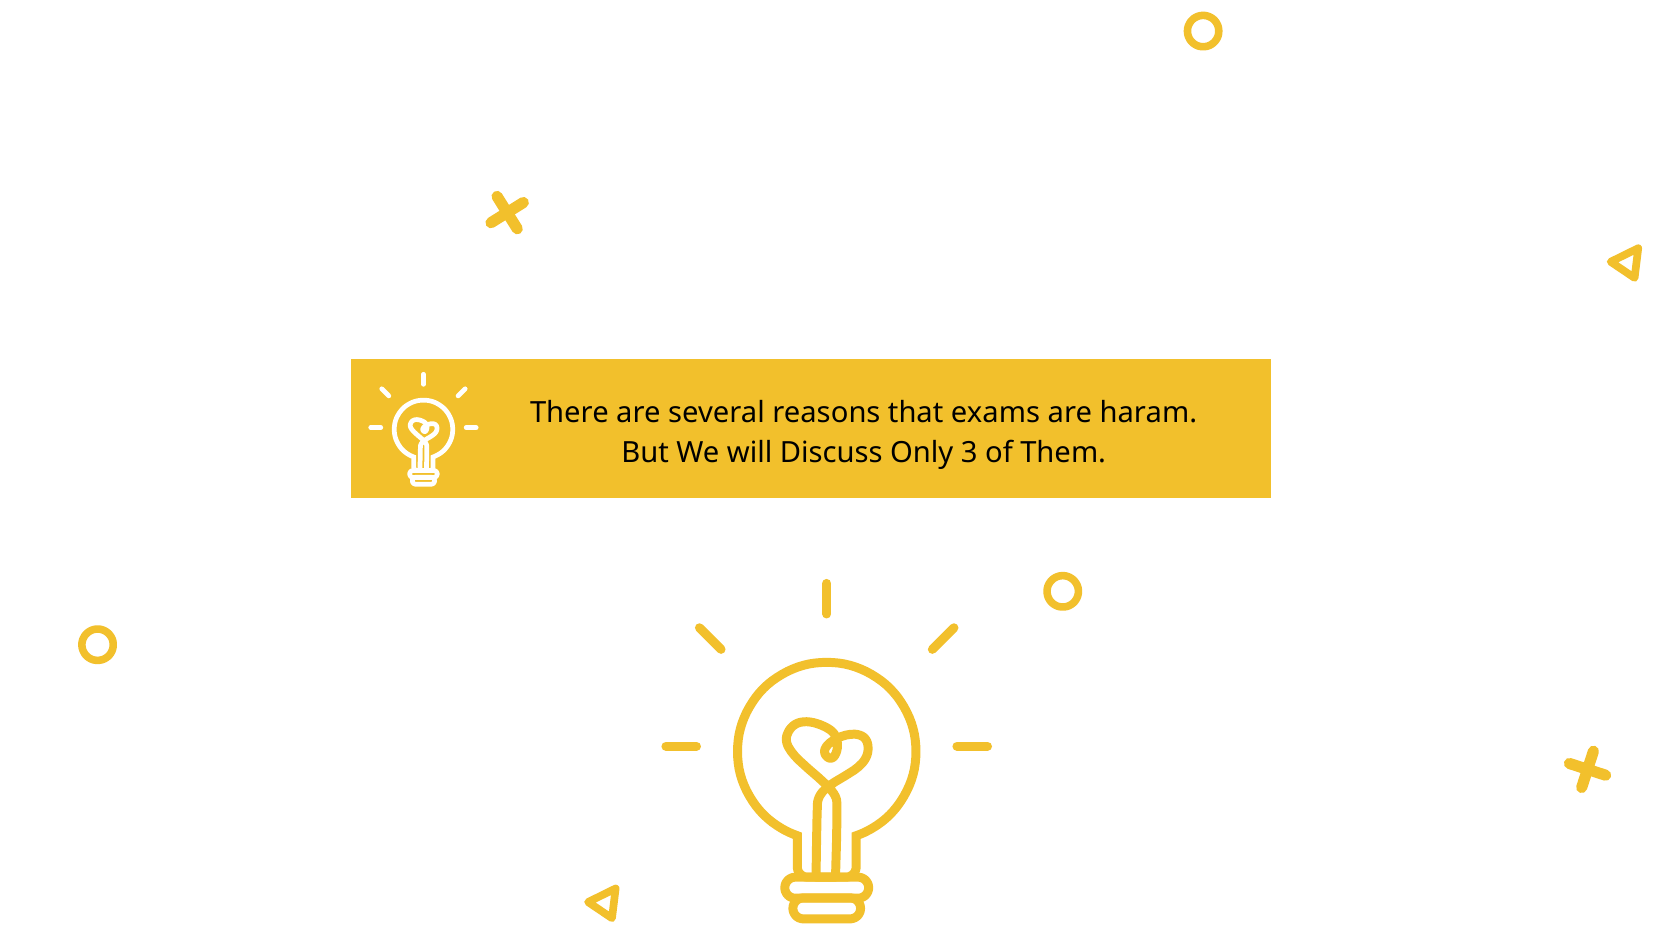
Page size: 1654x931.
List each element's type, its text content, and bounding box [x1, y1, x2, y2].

text_box There are several reasons that exams are haram. But We will Discuss Only 3 of Them. [487, 339, 1241, 523]
